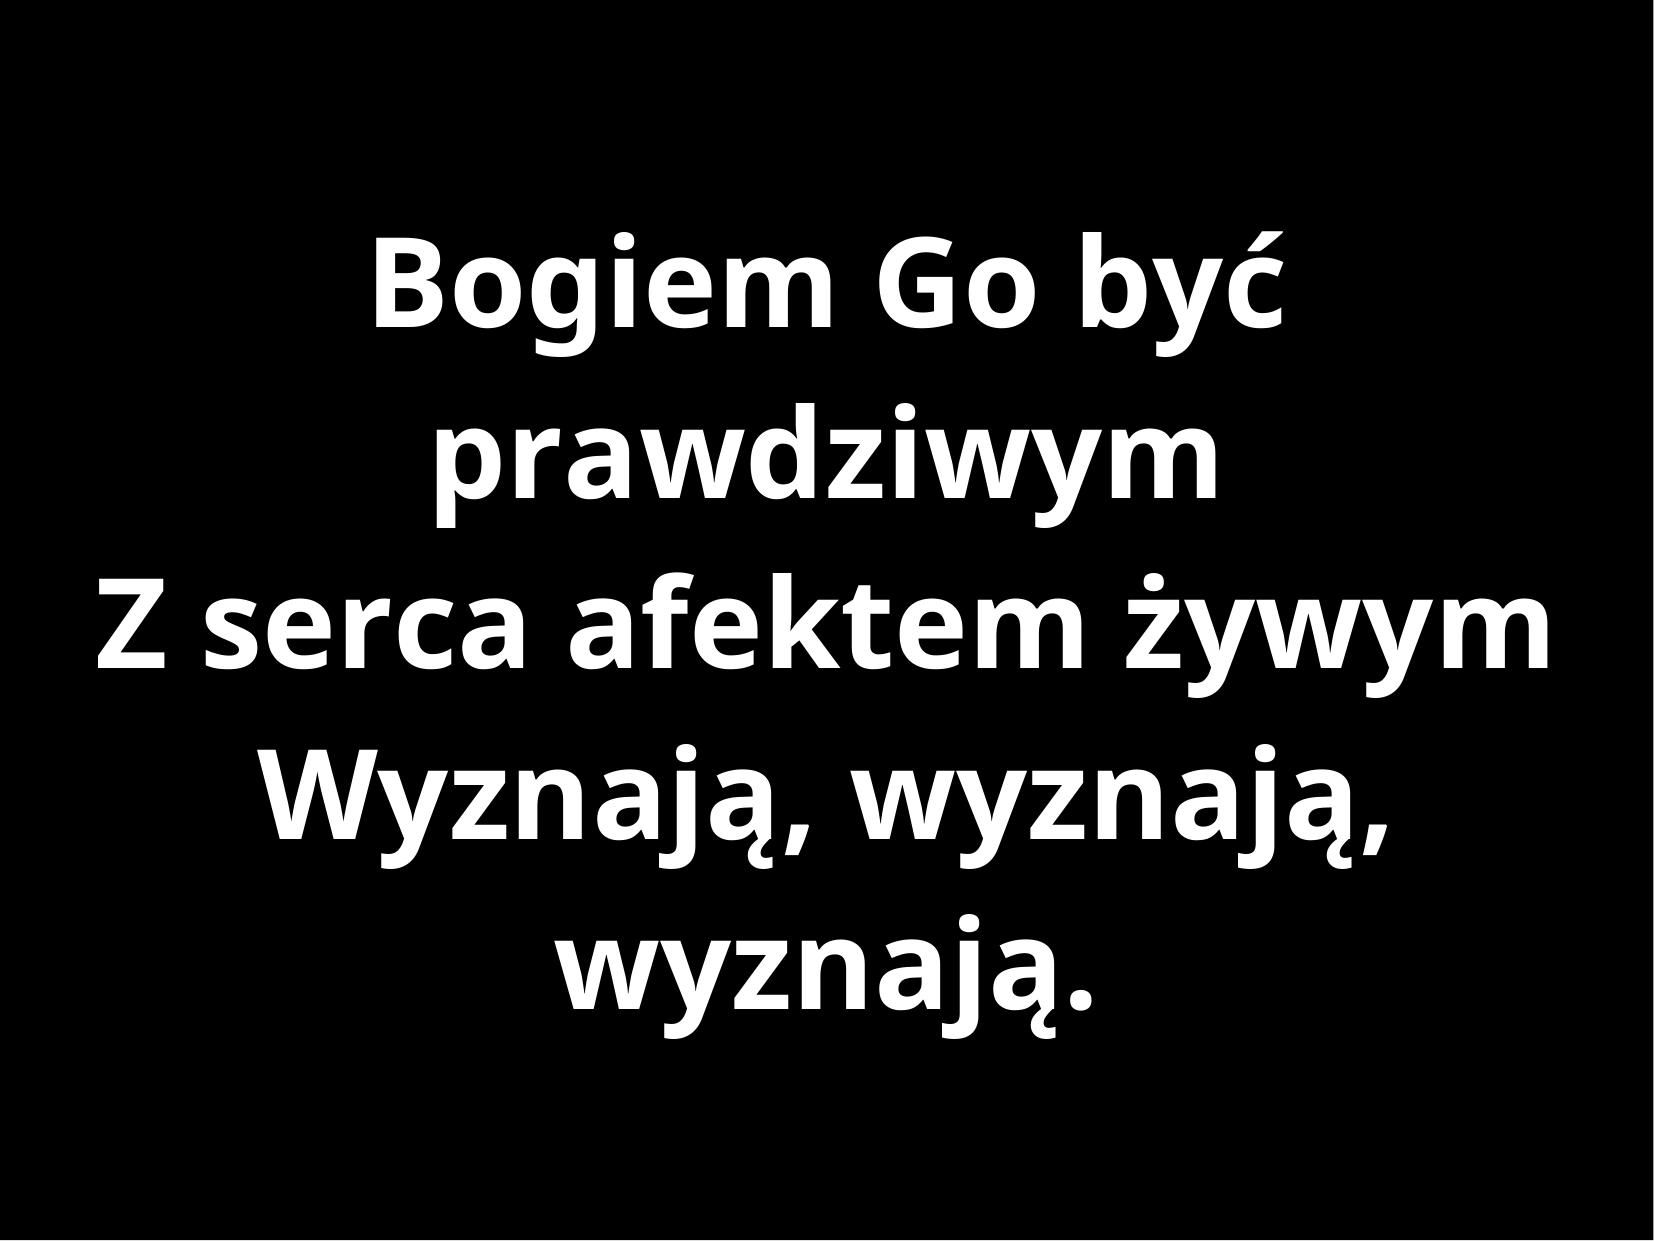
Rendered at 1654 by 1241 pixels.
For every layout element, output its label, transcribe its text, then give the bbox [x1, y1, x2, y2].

title Bogiem Go być prawdziwym Z serca afektem żywym Wyznają, wyznają, wyznają. [0, 0, 1654, 1241]
